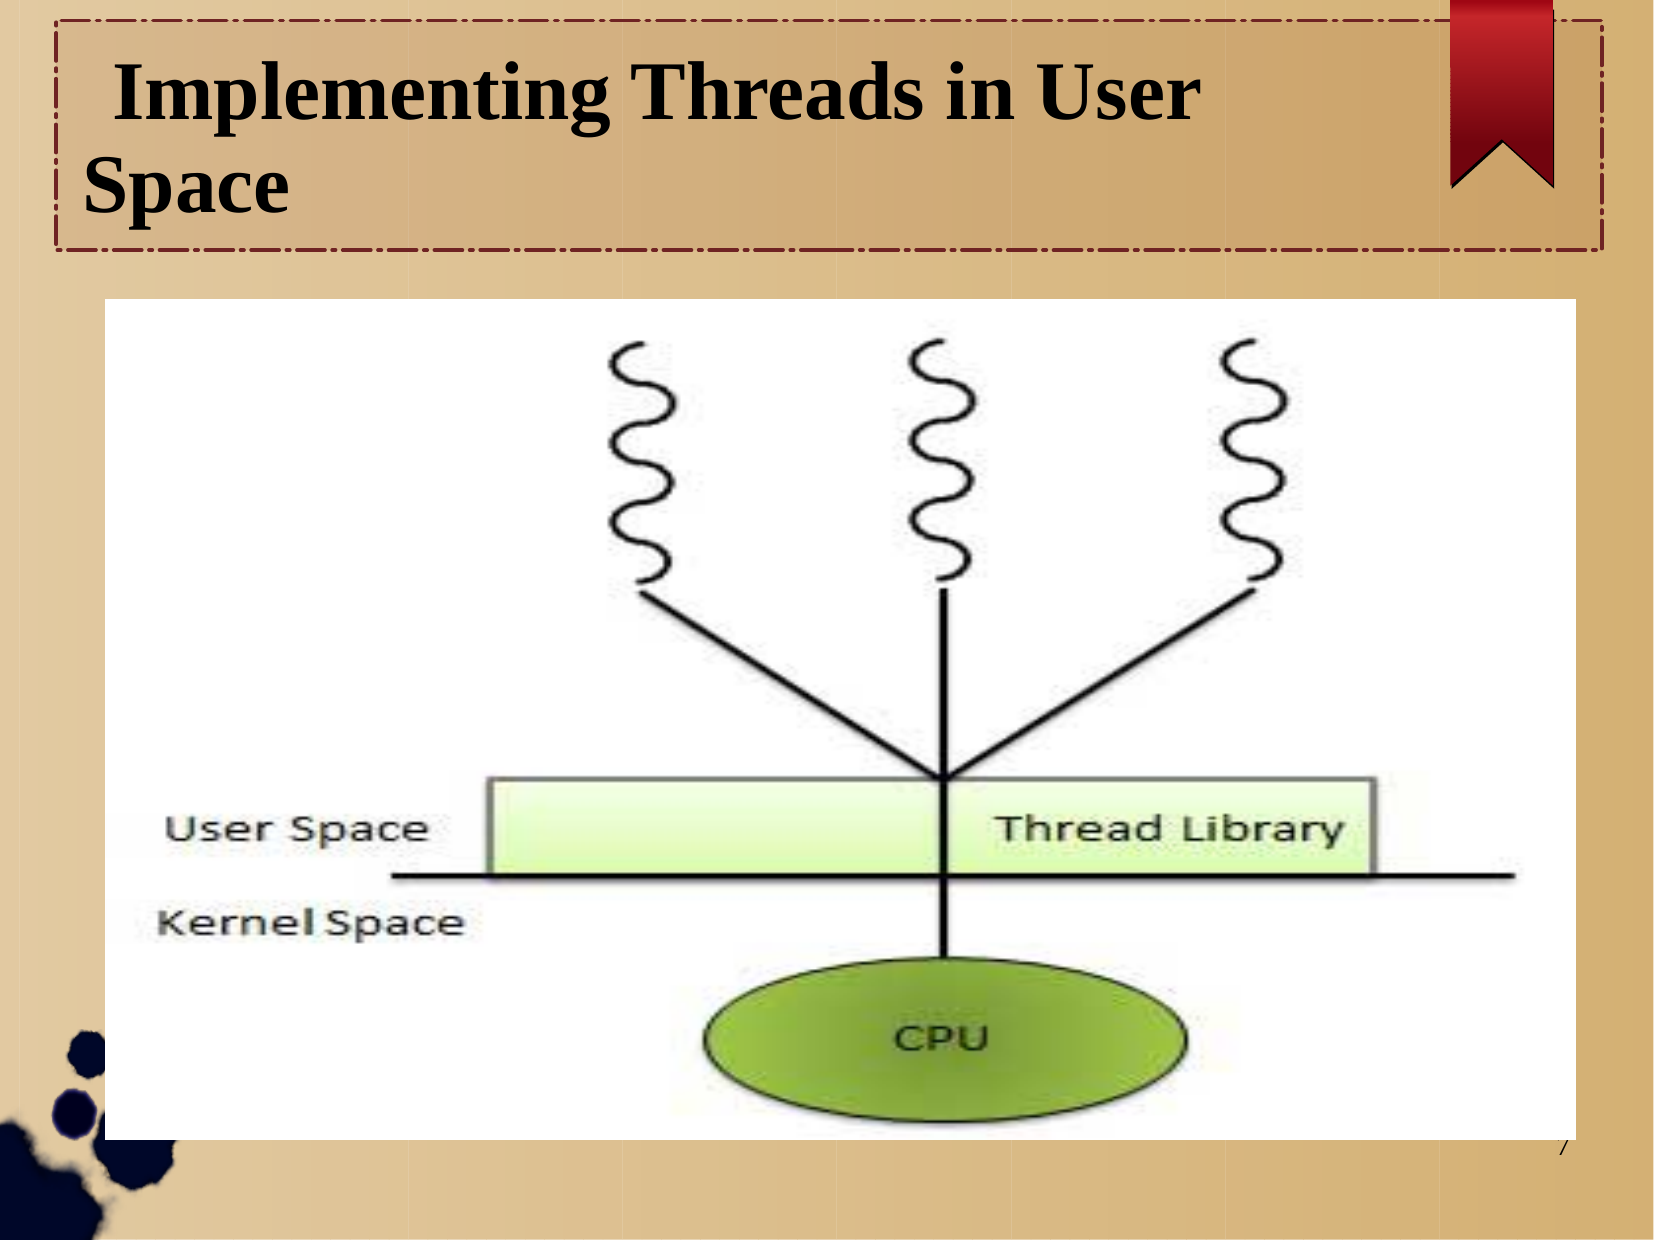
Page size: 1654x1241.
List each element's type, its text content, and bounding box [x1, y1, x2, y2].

picture [105, 299, 1576, 1141]
title Implementing Threads in User Space [82, 45, 1412, 231]
